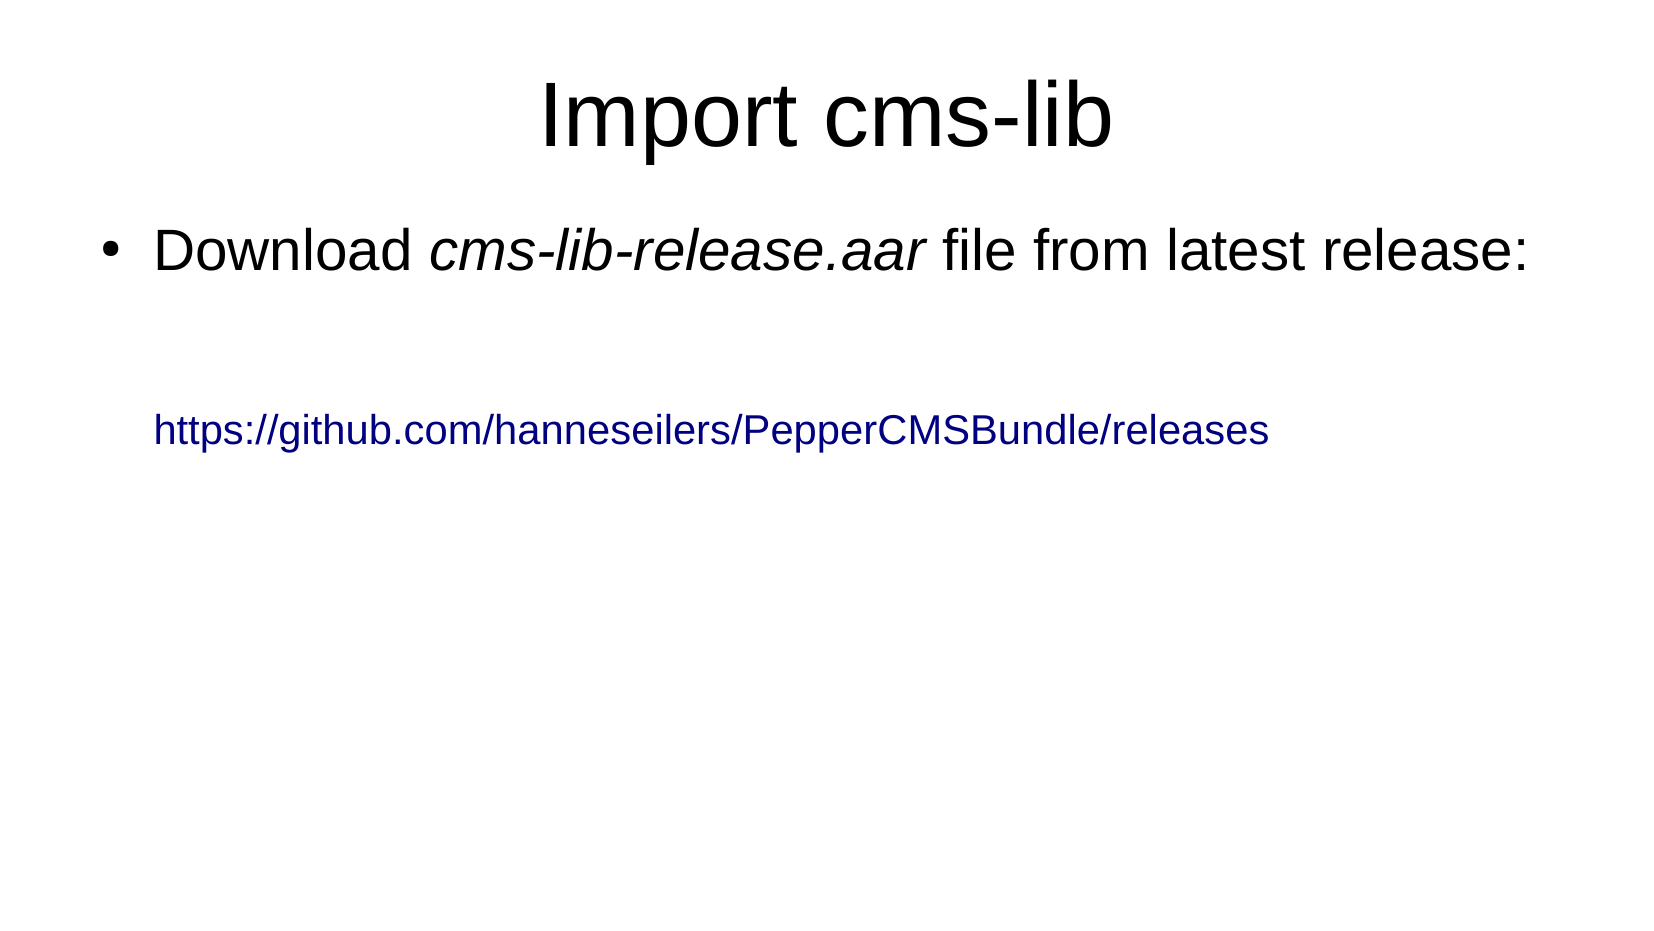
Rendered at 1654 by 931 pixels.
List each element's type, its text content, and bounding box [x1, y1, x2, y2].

title Import cms-lib [82, 37, 1571, 193]
list Download cms-lib-release.aar file from latest release: https://github.com/hanneseilers/PepperCMSBundle/releases [82, 217, 1571, 758]
